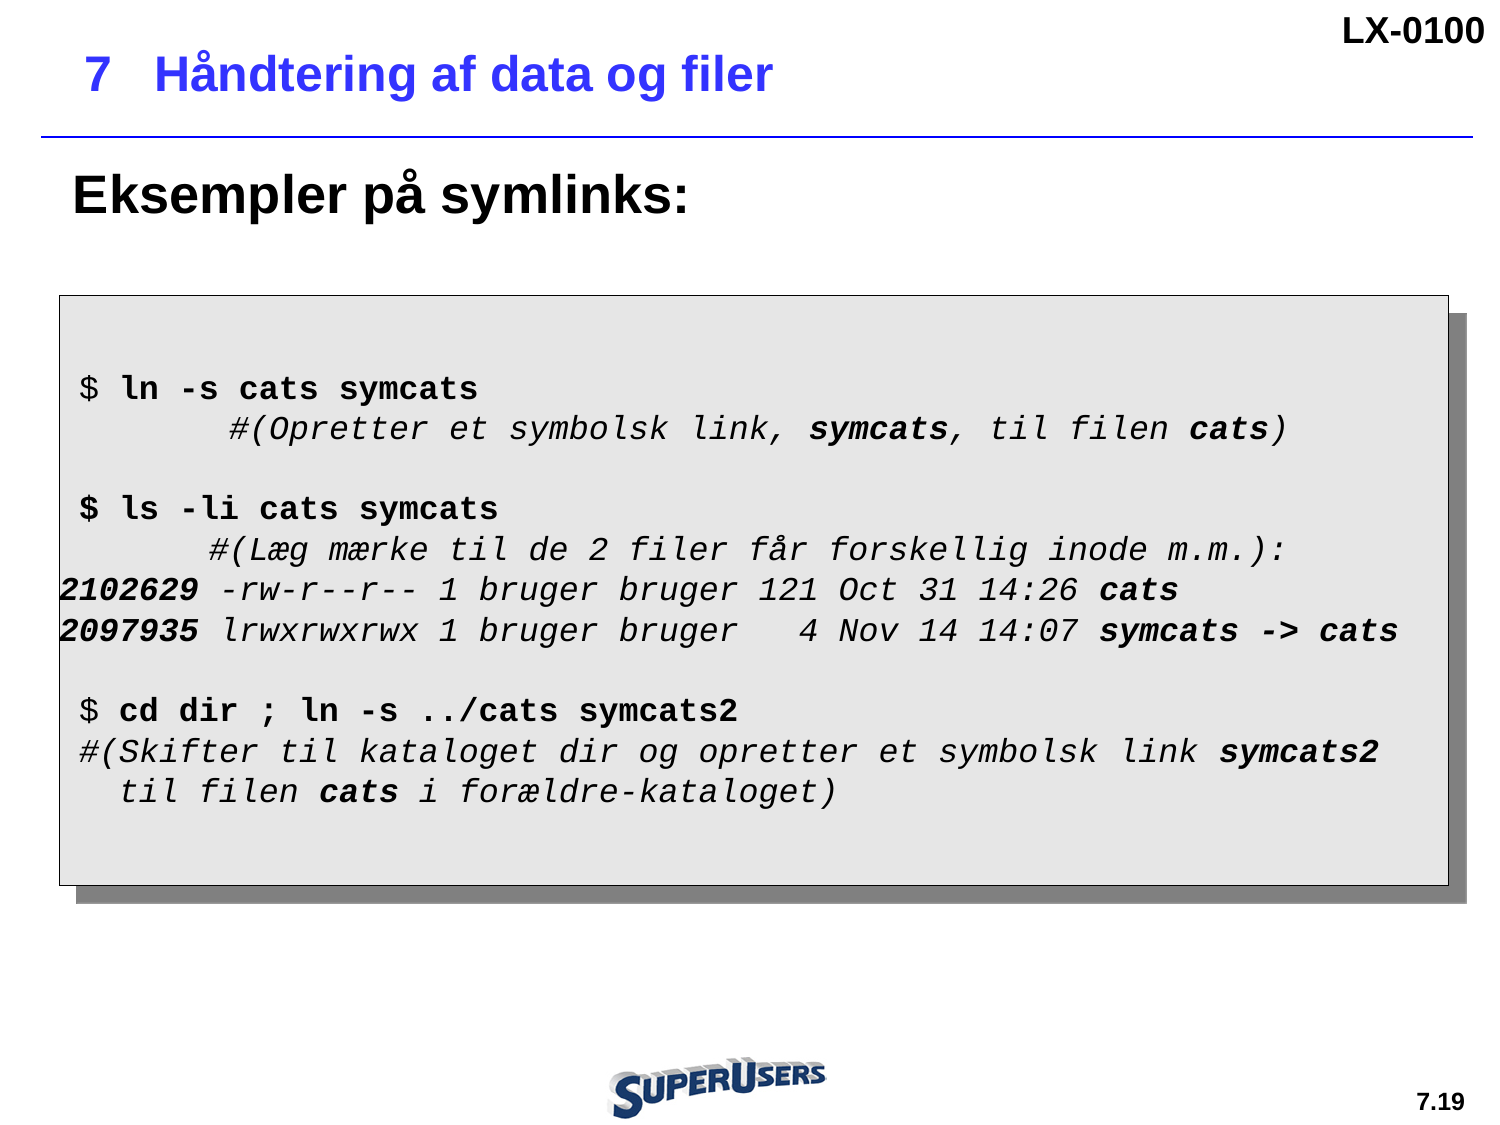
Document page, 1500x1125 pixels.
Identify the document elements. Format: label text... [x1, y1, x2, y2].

list Eksempler på symlinks: [59, 160, 1388, 237]
title 7 Håndtering af data og filer [76, 39, 1424, 126]
picture [605, 1057, 827, 1122]
text_box $ ln -s cats symcats #(Opretter et symbolsk link, symcats, til filen cats) $ ls -li cats symcats #(Læg mærke til de 2 filer får forskellig inode m.m.): 2102629 -rw-r--r-- 1 bruger bruger 121 Oct 31 14:26 cats 2097935 lrwxrwxrwx 1 bruger bruger 4 Nov 14 14:07 symcats -> cats $ cd dir ; ln -s ../cats symcats2 #(Skifter til kataloget dir og opretter et symbolsk link symcats2 til filen cats i forældre-kataloget) [59, 295, 1449, 886]
